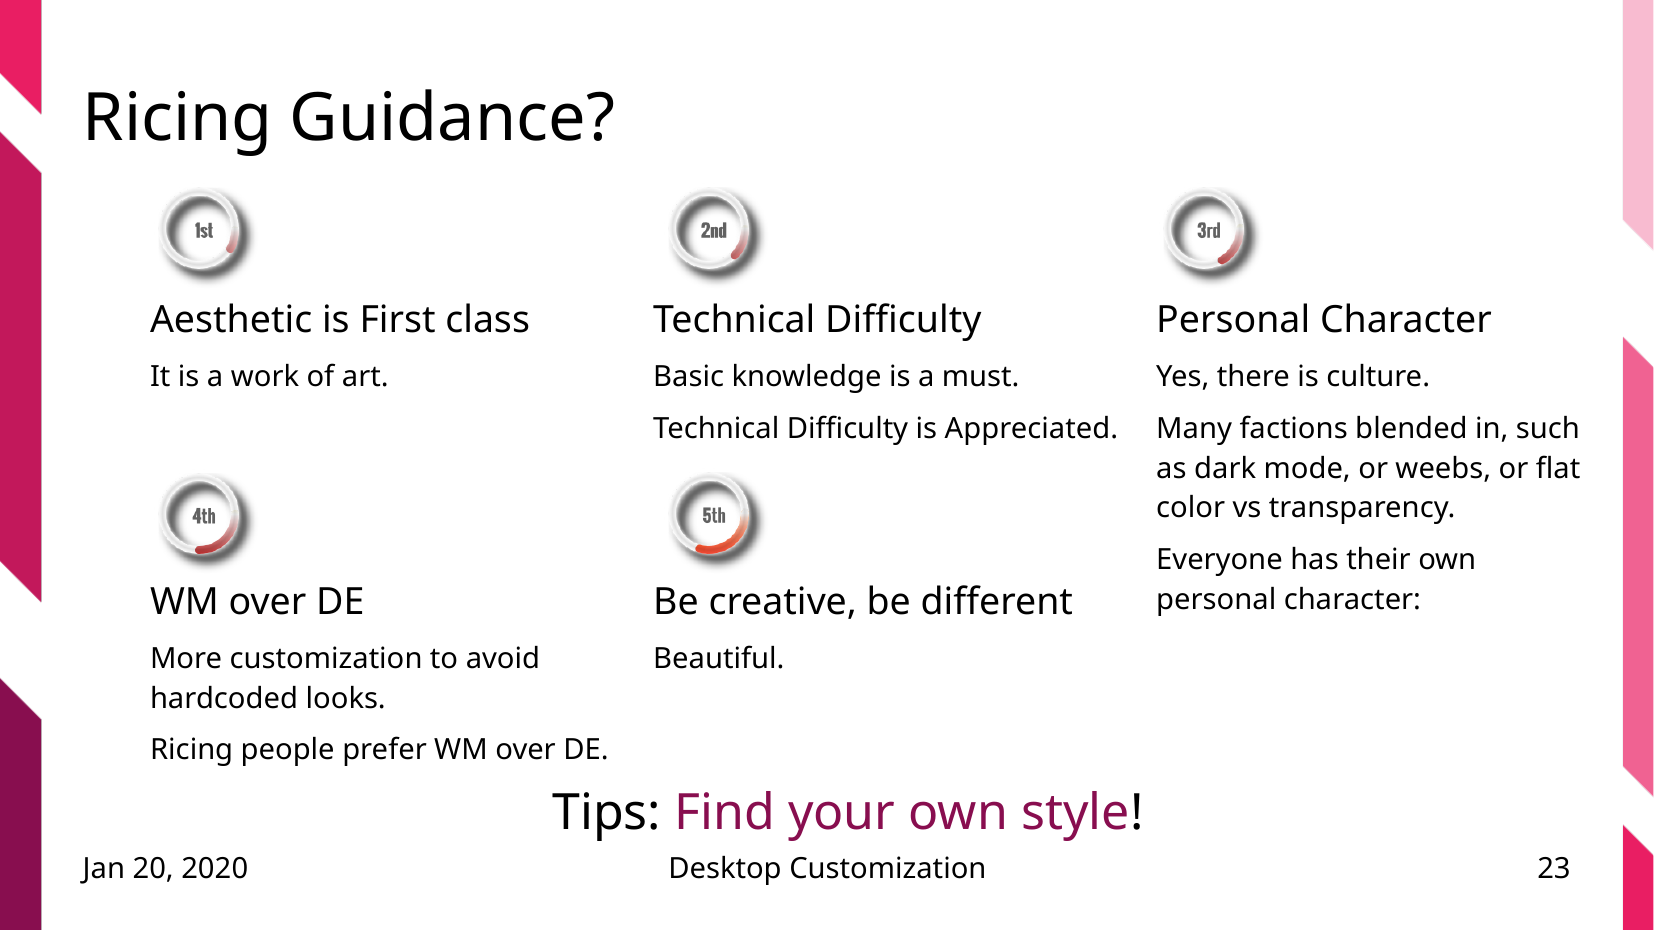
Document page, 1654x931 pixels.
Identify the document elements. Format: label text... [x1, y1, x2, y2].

title Ricing Guidance? [82, 37, 1571, 193]
list WM over DE More customization to avoid hardcoded looks. Ricing people prefer WM over DE. [150, 574, 630, 832]
list Technical Difficulty Basic knowledge is a must. Technical Difficulty is Appreciated. [653, 292, 1133, 550]
list Personal Character Yes, there is culture. Many factions blended in, such as dark mode, or weebs, or flat color vs transparency. Everyone has their own personal character: [1156, 292, 1591, 691]
list Aesthetic is First class It is a work of art. [150, 292, 630, 550]
text_box Tips: Find your own style! [537, 768, 1123, 847]
list Be creative, be different Beautiful. [653, 574, 1133, 832]
picture [0, 0, 1654, 930]
